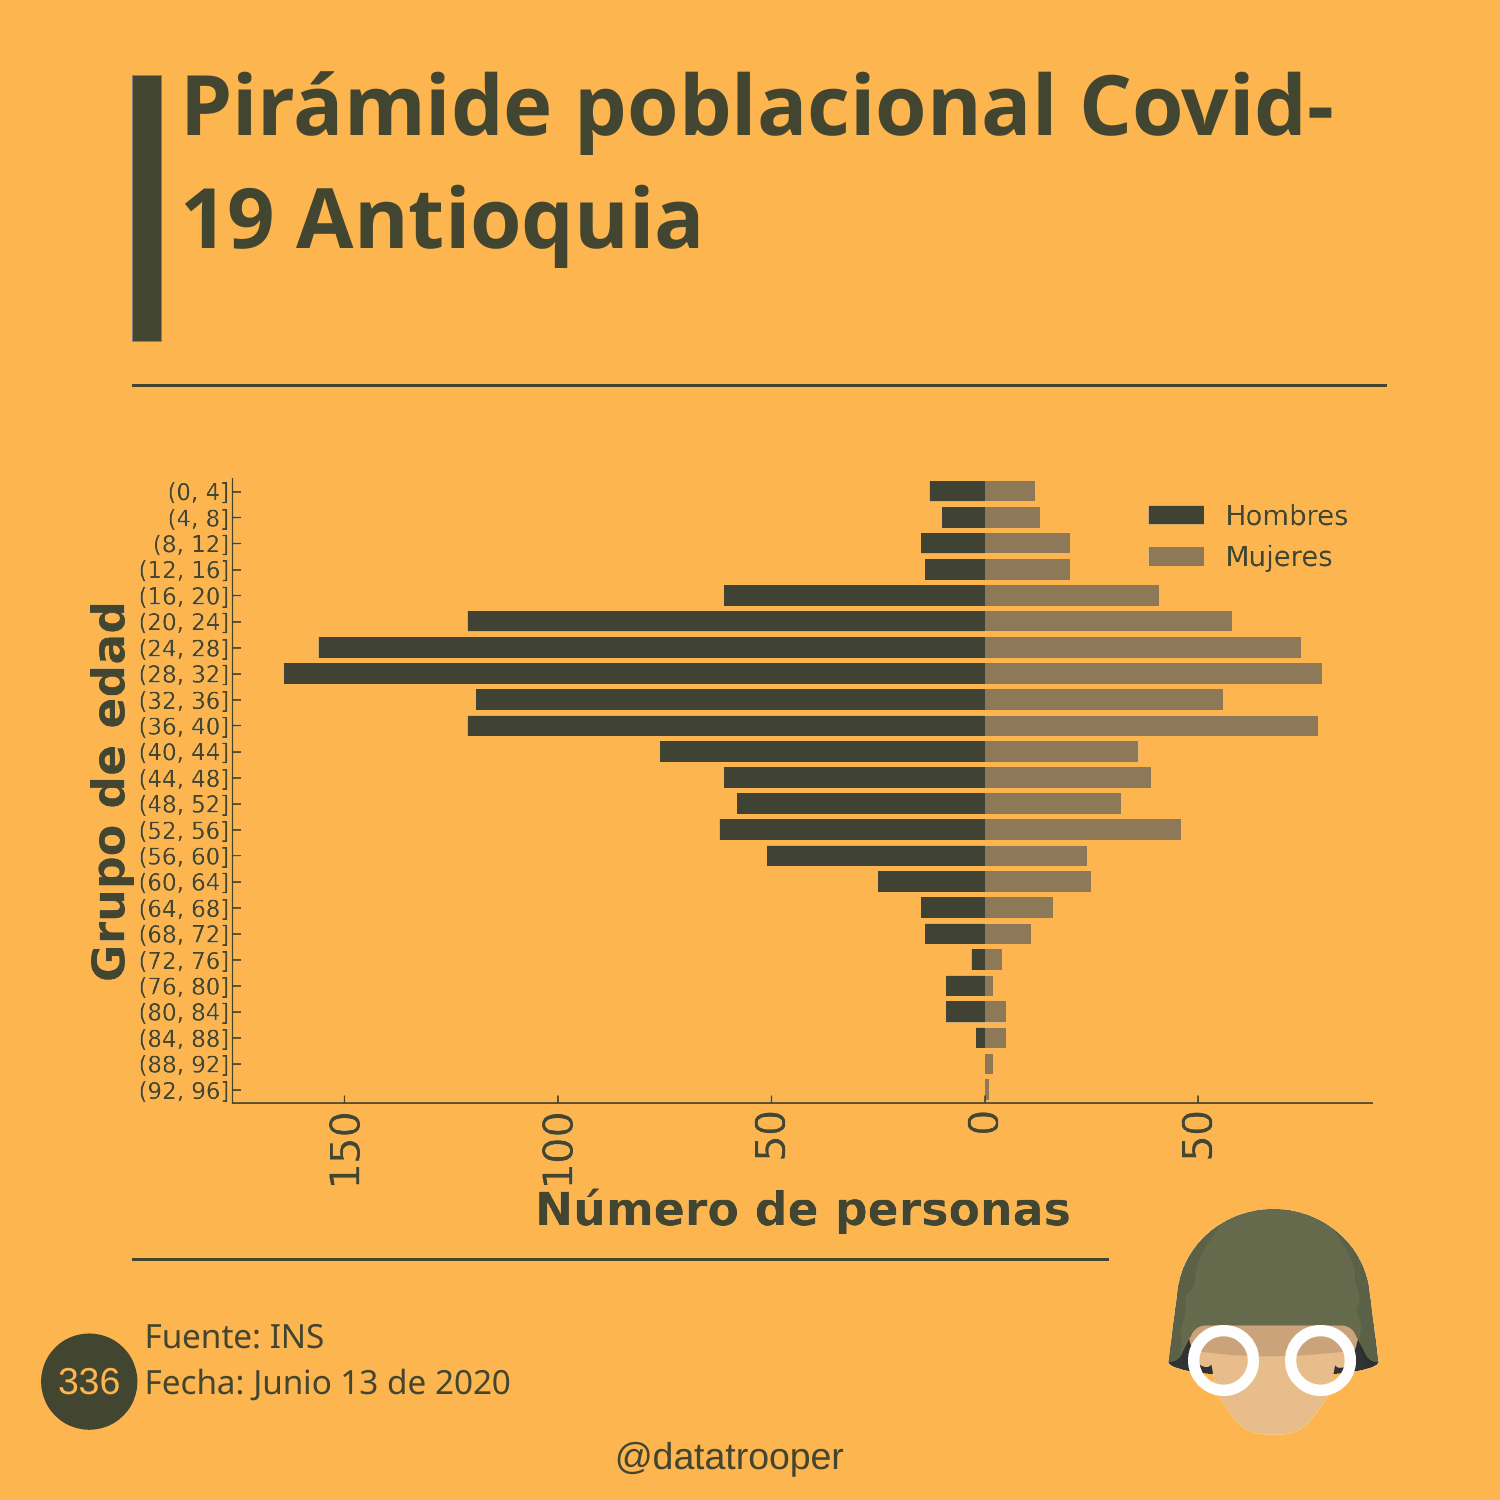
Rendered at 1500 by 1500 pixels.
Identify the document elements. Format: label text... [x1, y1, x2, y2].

title Pirámide poblacional Covid-19 Antioquia [180, 64, 1351, 255]
picture [90, 478, 1410, 1500]
